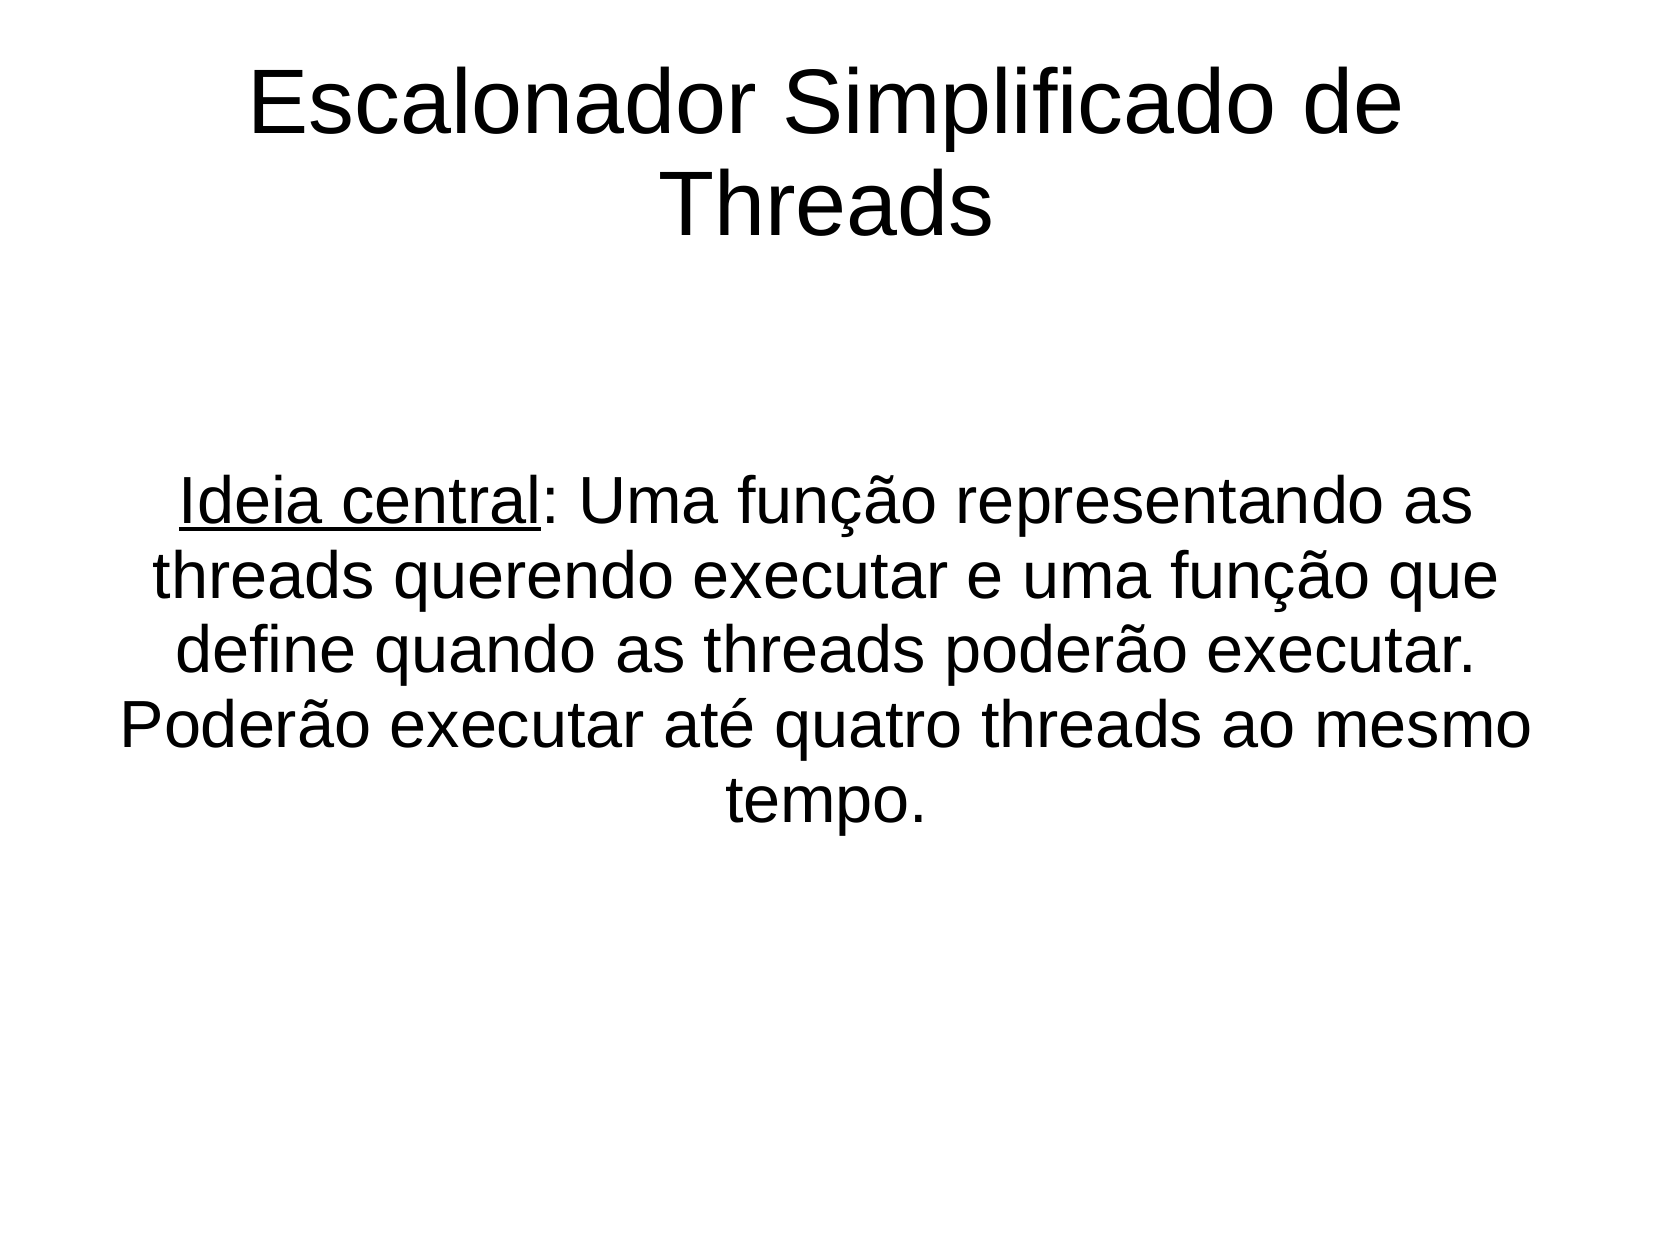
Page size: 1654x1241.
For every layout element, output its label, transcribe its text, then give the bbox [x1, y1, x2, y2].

title Escalonador Simplificado de Threads [82, 49, 1571, 257]
subtitle Ideia central: Uma função representando as threads querendo executar e uma função que define quando as threads poderão executar. Poderão executar até quatro threads ao mesmo tempo. [82, 290, 1571, 1010]
